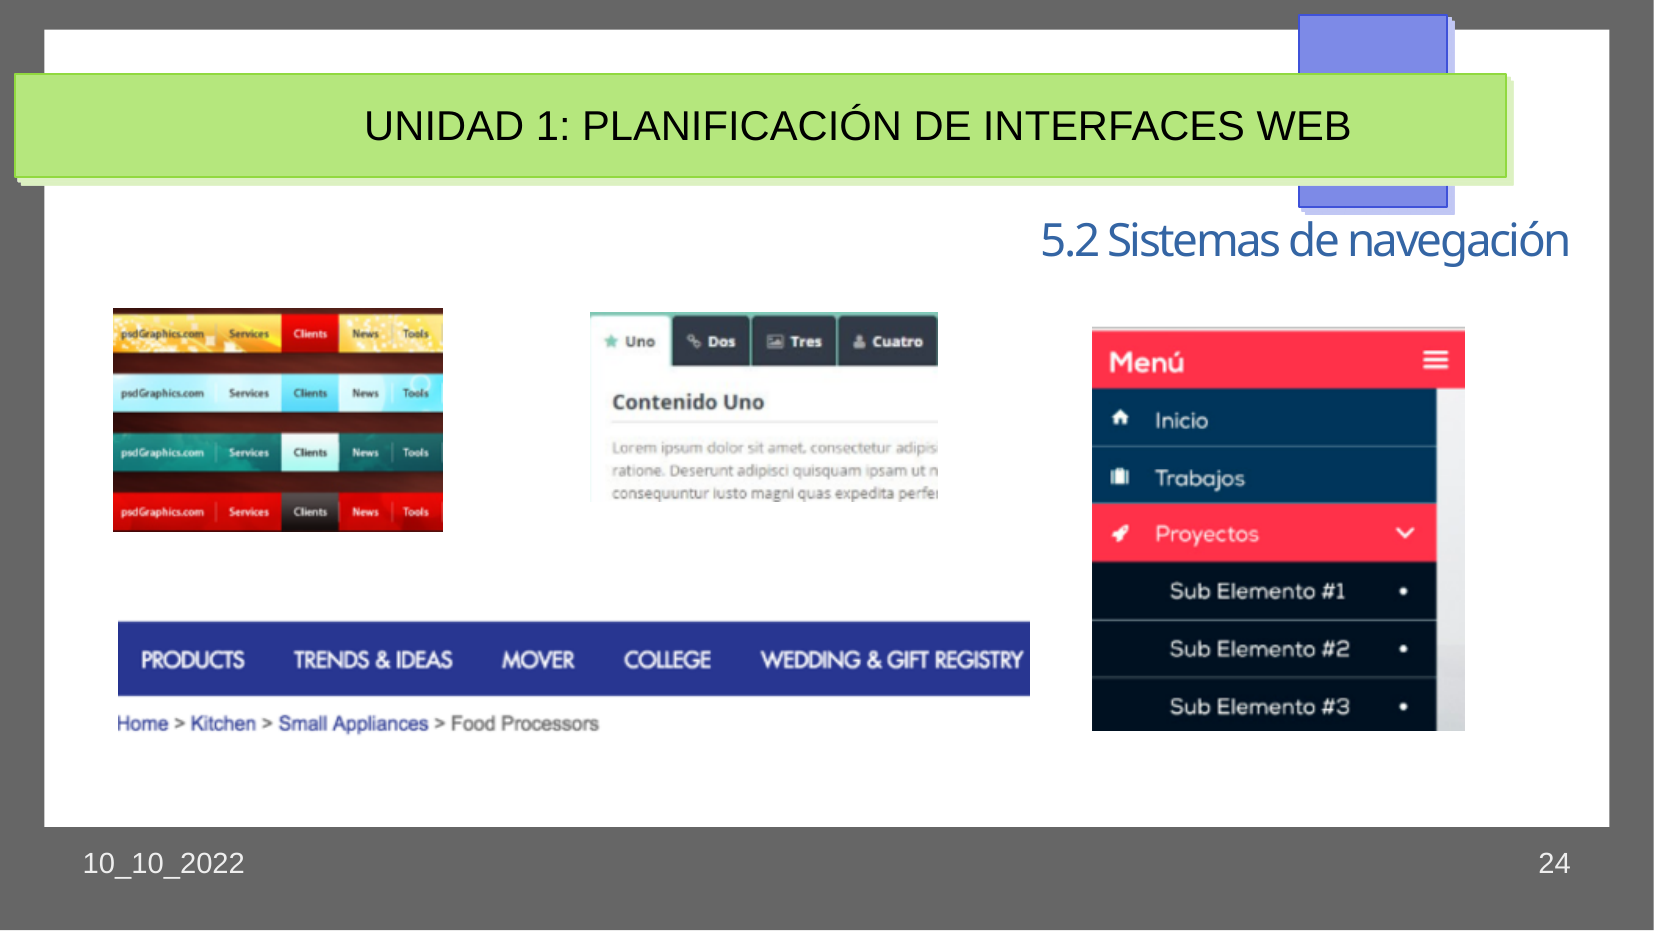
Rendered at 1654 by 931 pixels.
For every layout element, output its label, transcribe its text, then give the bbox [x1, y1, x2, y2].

picture [1092, 324, 1465, 732]
picture [118, 611, 1030, 739]
subtitle [88, 206, 1123, 263]
text_box [52, 263, 1565, 768]
title UNIDAD 1: PLANIFICACIÓN DE INTERFACES WEB [29, 73, 1447, 178]
text_box 5.2 Sistemas de navegación [96, 206, 1572, 842]
picture [113, 308, 443, 532]
picture [590, 312, 938, 502]
